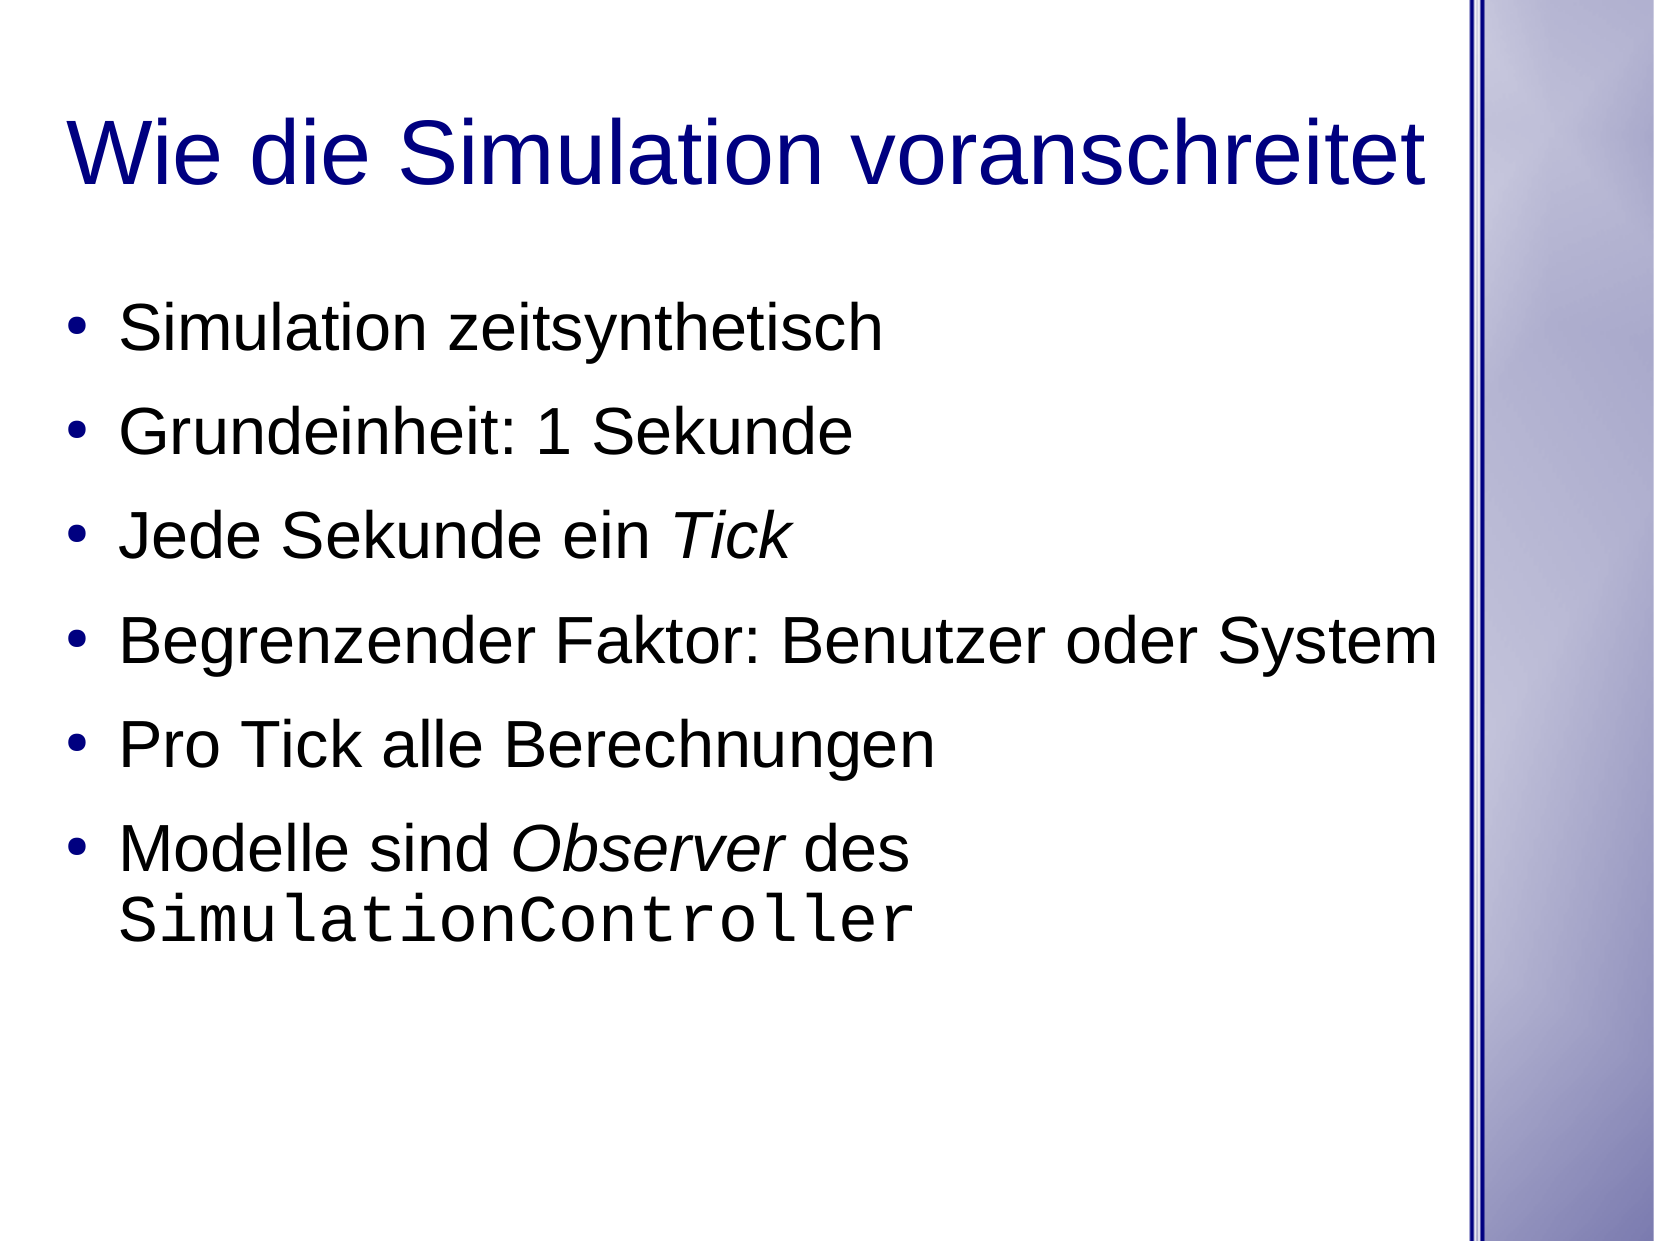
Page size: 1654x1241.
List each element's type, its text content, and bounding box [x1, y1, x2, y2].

picture [0, 0, 1654, 1241]
title Wie die Simulation voranschreitet [47, 49, 1447, 257]
list Simulation zeitsynthetisch Grundeinheit: 1 Sekunde Jede Sekunde ein Tick Begrenzender Faktor: Benutzer oder System Pro Tick alle Berechnungen Modelle sind Observer des SimulationController [47, 290, 1447, 1225]
